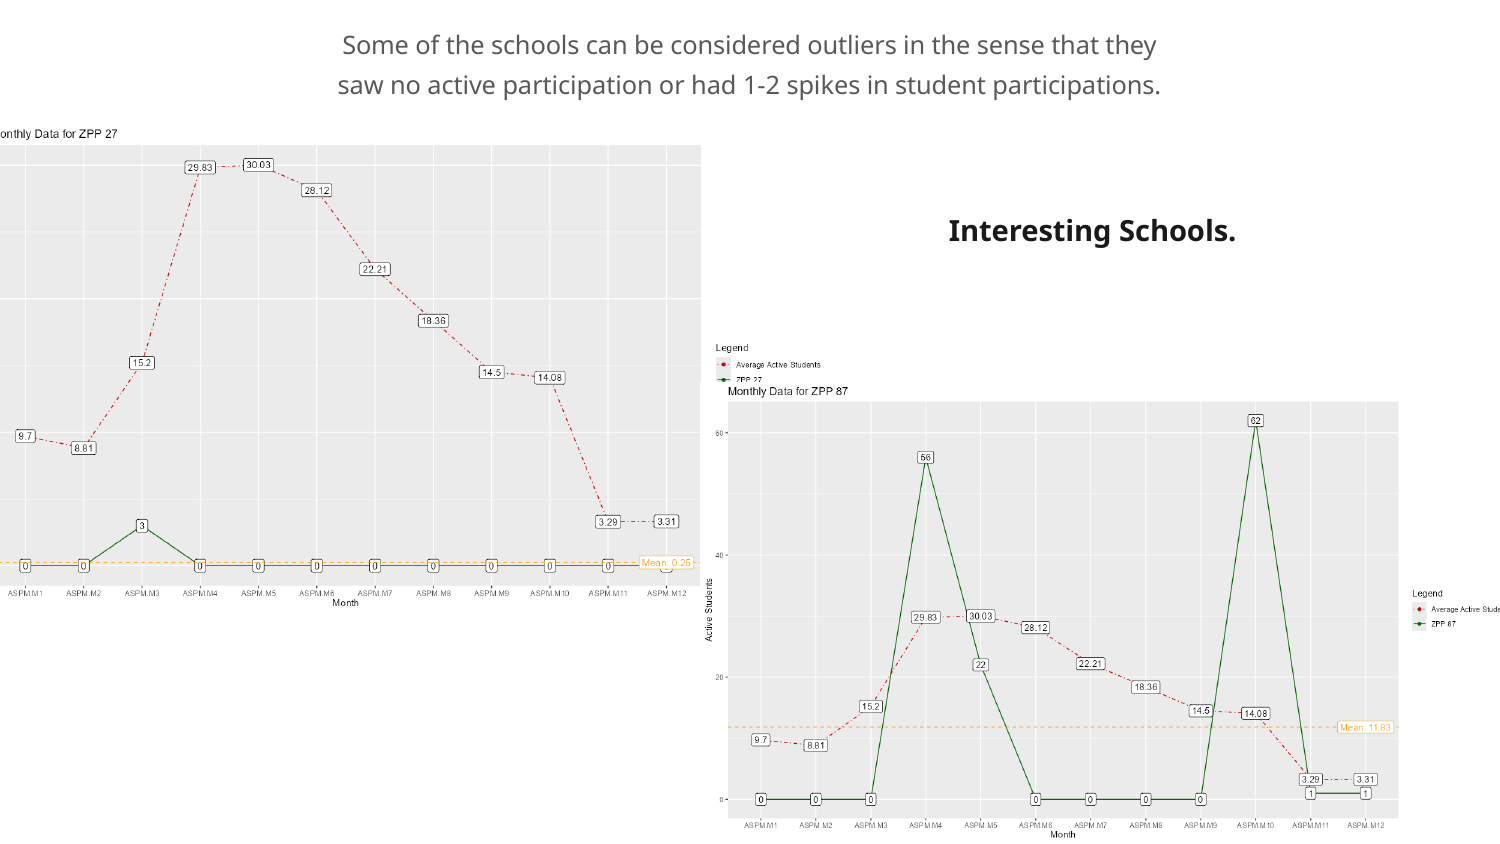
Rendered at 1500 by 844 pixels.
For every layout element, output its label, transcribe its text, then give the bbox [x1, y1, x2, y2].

title Interesting Schools. [933, 195, 1277, 291]
list Some of the schools can be considered outliers in the sense that they saw no active participation or had 1-2 spikes in student participations. [305, 7, 1195, 119]
picture [0, 124, 1500, 844]
